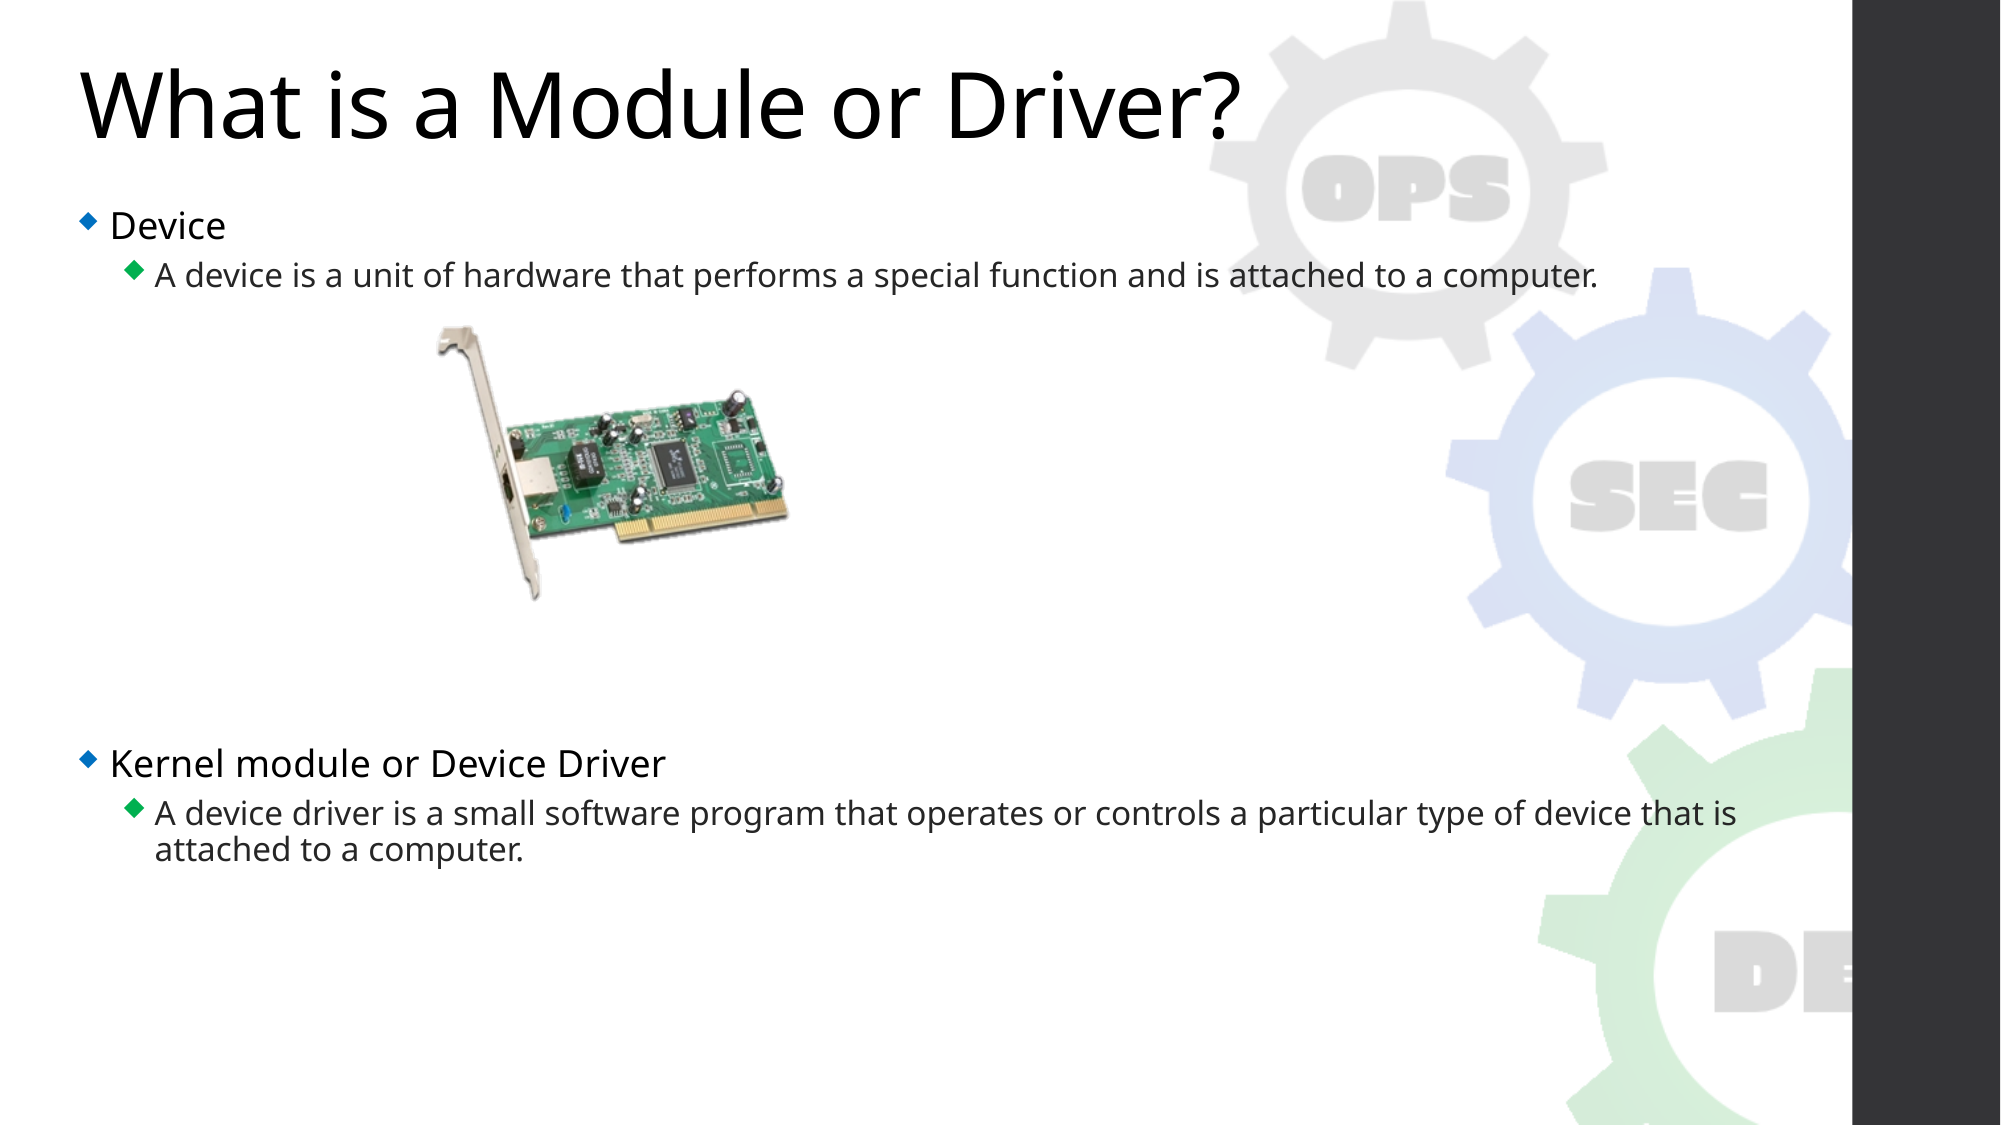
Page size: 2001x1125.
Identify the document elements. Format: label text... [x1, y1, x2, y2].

title What is a Module or Driver? [64, 33, 1797, 166]
picture [413, 262, 810, 659]
list Device A device is a unit of hardware that performs a special function and is attached to a computer. Kernel module or Device Driver A device driver is a small software program that operates or controls a particular type of device that is attached to a computer. [64, 198, 1797, 1073]
